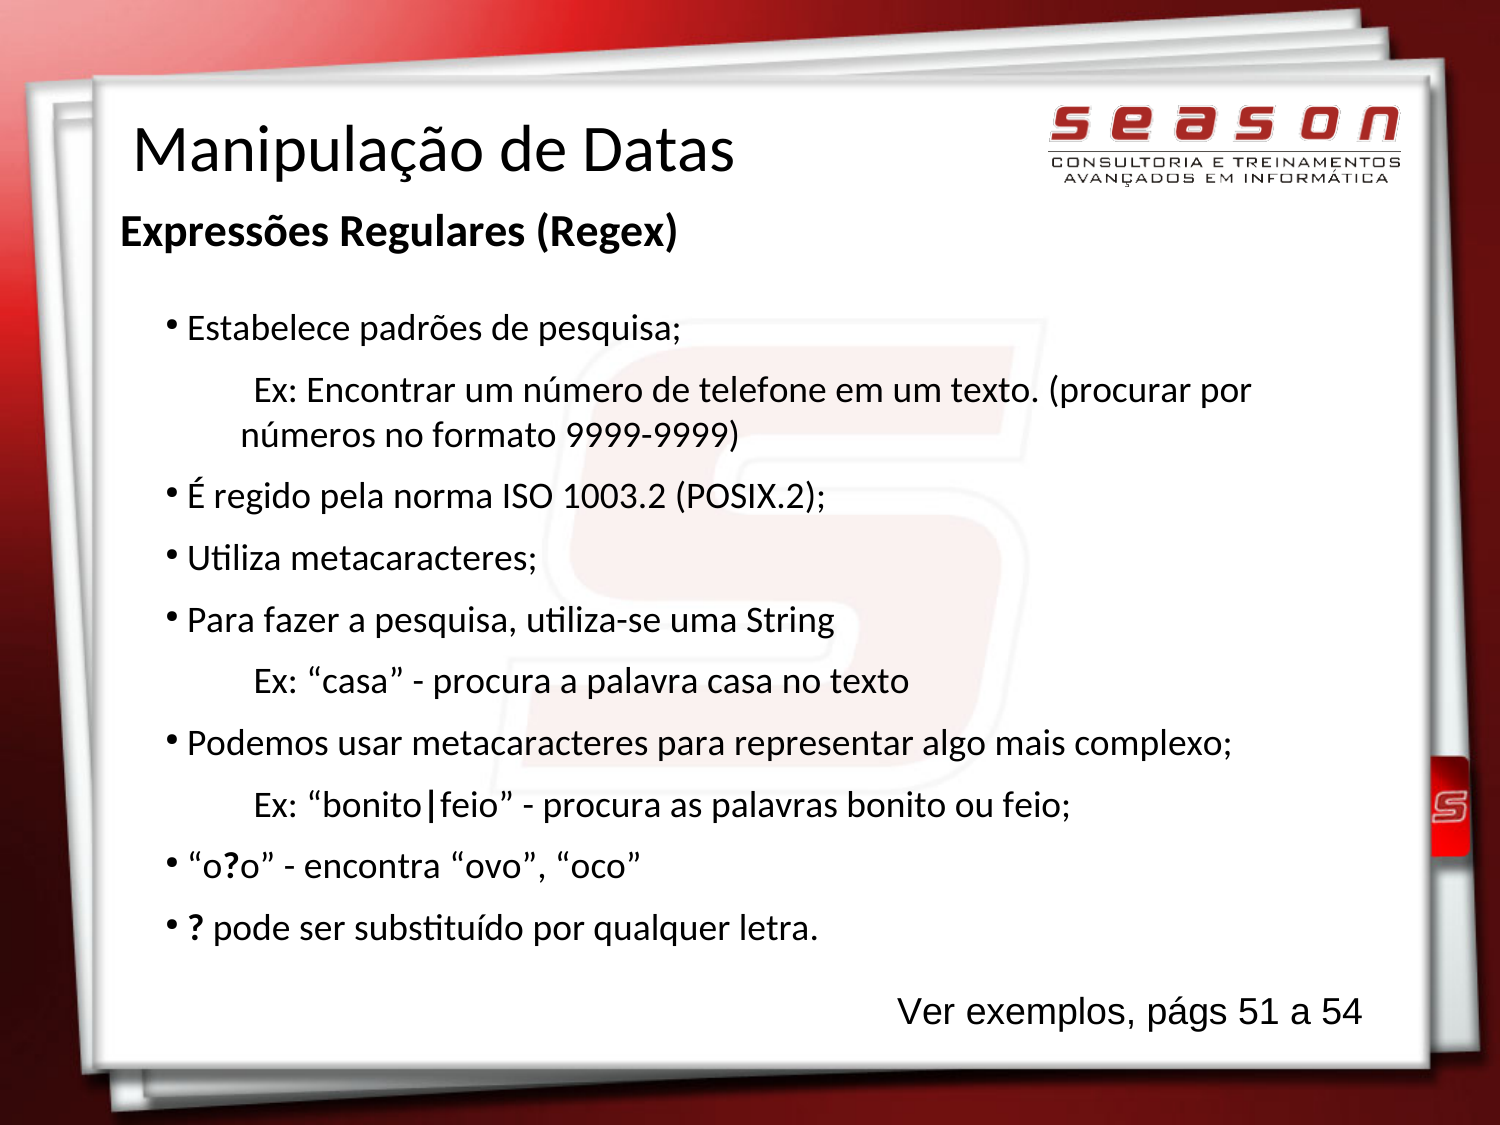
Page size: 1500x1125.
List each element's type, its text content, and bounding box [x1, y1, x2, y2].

text_box Estabelece padrões de pesquisa; Ex: Encontrar um número de telefone em um texto. (procurar por números no formato 9999-9999) É regido pela norma ISO 1003.2 (POSIX.2); Utiliza metacaracteres; Para fazer a pesquisa, utiliza-se uma String Ex: “casa” - procura a palavra casa no texto Podemos usar metacaracteres para representar algo mais complexo; Ex: “bonito|feio” - procura as palavras bonito ou feio; “o?o” - encontra “ovo”, “oco” ? pode ser substituído por qualquer letra. [165, 280, 1359, 971]
text_box Expressões Regulares (Regex) [119, 200, 1240, 256]
title Manipulação de Datas [118, 33, 1394, 257]
picture [0, 0, 1500, 1125]
text_box Ver exemplos, págs 51 a 54 [690, 979, 1378, 1040]
